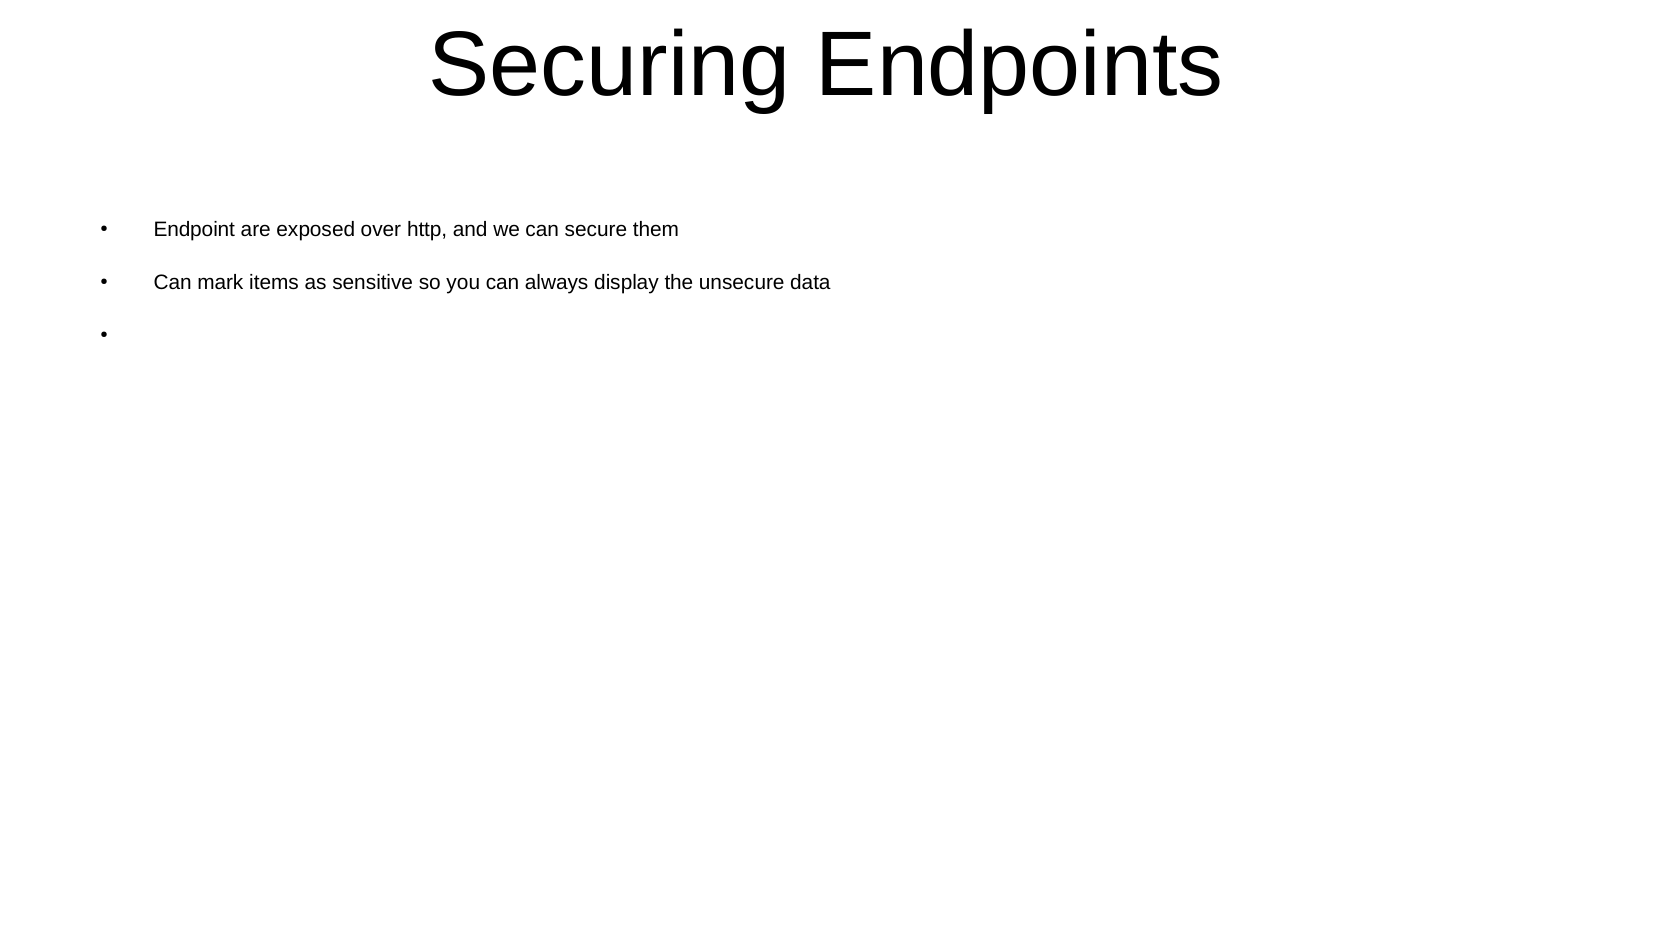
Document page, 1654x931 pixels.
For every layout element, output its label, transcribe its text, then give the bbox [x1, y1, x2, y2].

list Endpoint are exposed over http, and we can secure them Can mark items as sensitive so you can always display the unsecure data [82, 217, 1636, 901]
title Securing Endpoints [82, 12, 1571, 217]
